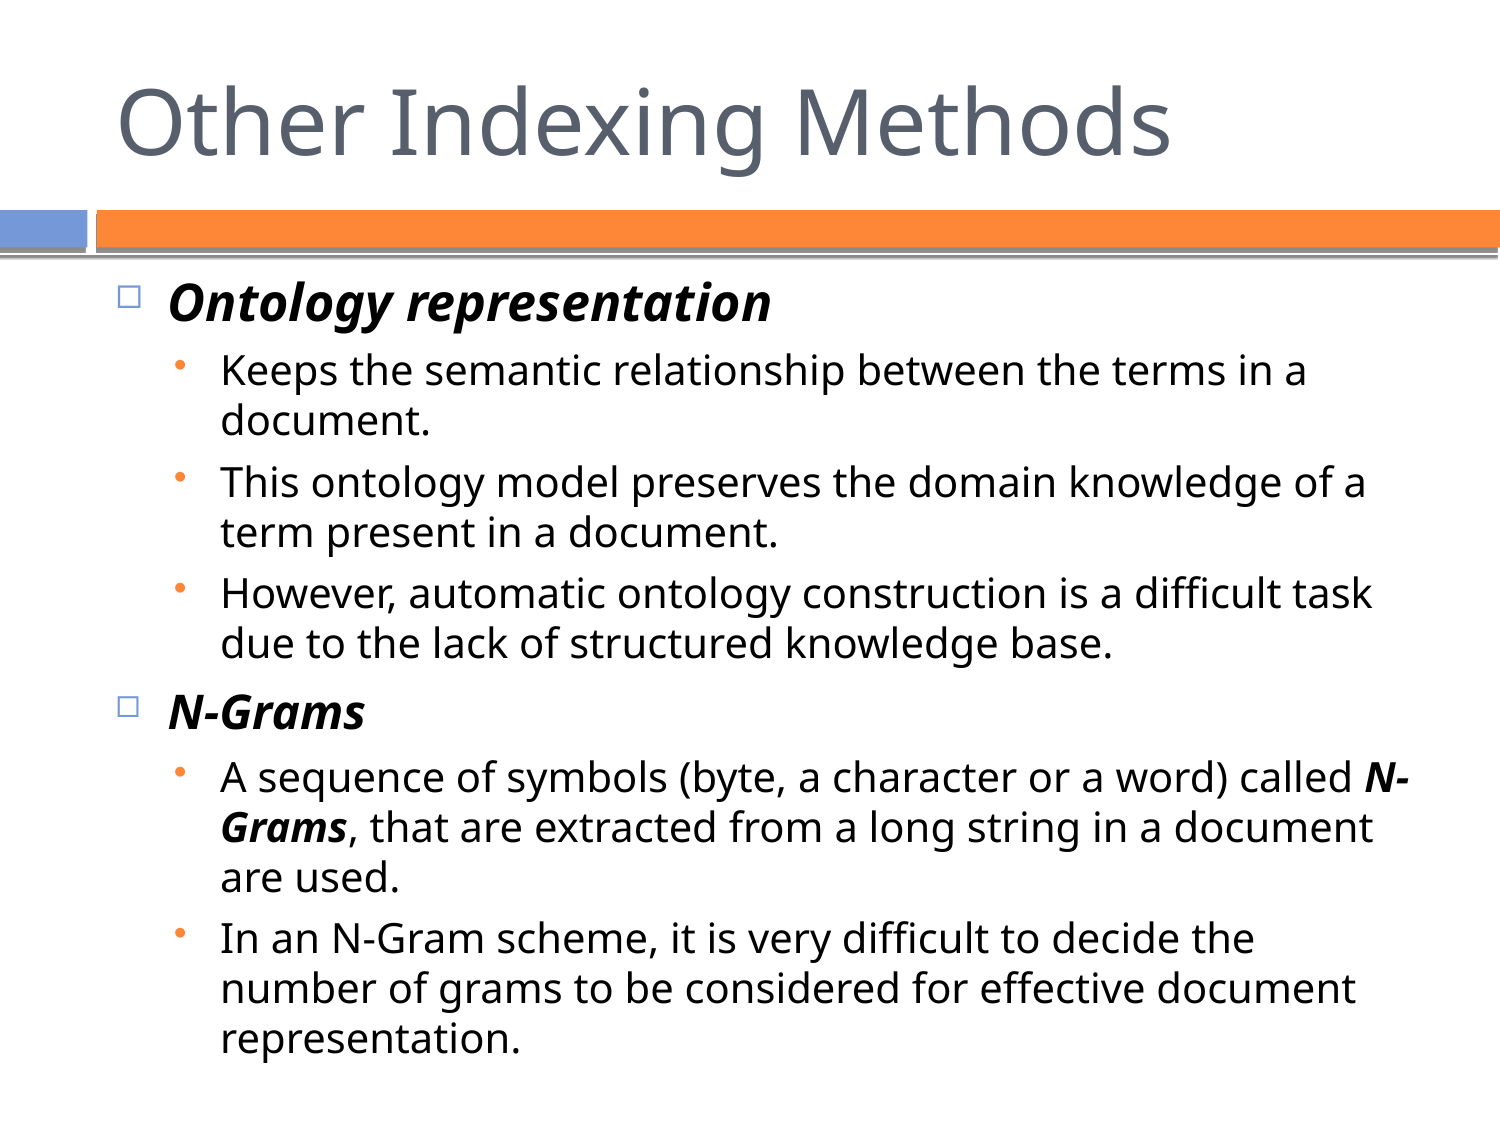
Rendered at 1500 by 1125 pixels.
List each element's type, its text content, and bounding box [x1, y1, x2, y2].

title Other Indexing Methods [100, 37, 1438, 200]
list Ontology representation Keeps the semantic relationship between the terms in a document. This ontology model preserves the domain knowledge of a term present in a document. However, automatic ontology construction is a difficult task due to the lack of structured knowledge base. N-Grams A sequence of symbols (byte, a character or a word) called N-Grams, that are extracted from a long string in a document are used. In an N-Gram scheme, it is very difficult to decide the number of grams to be considered for effective document representation. [100, 262, 1438, 1000]
